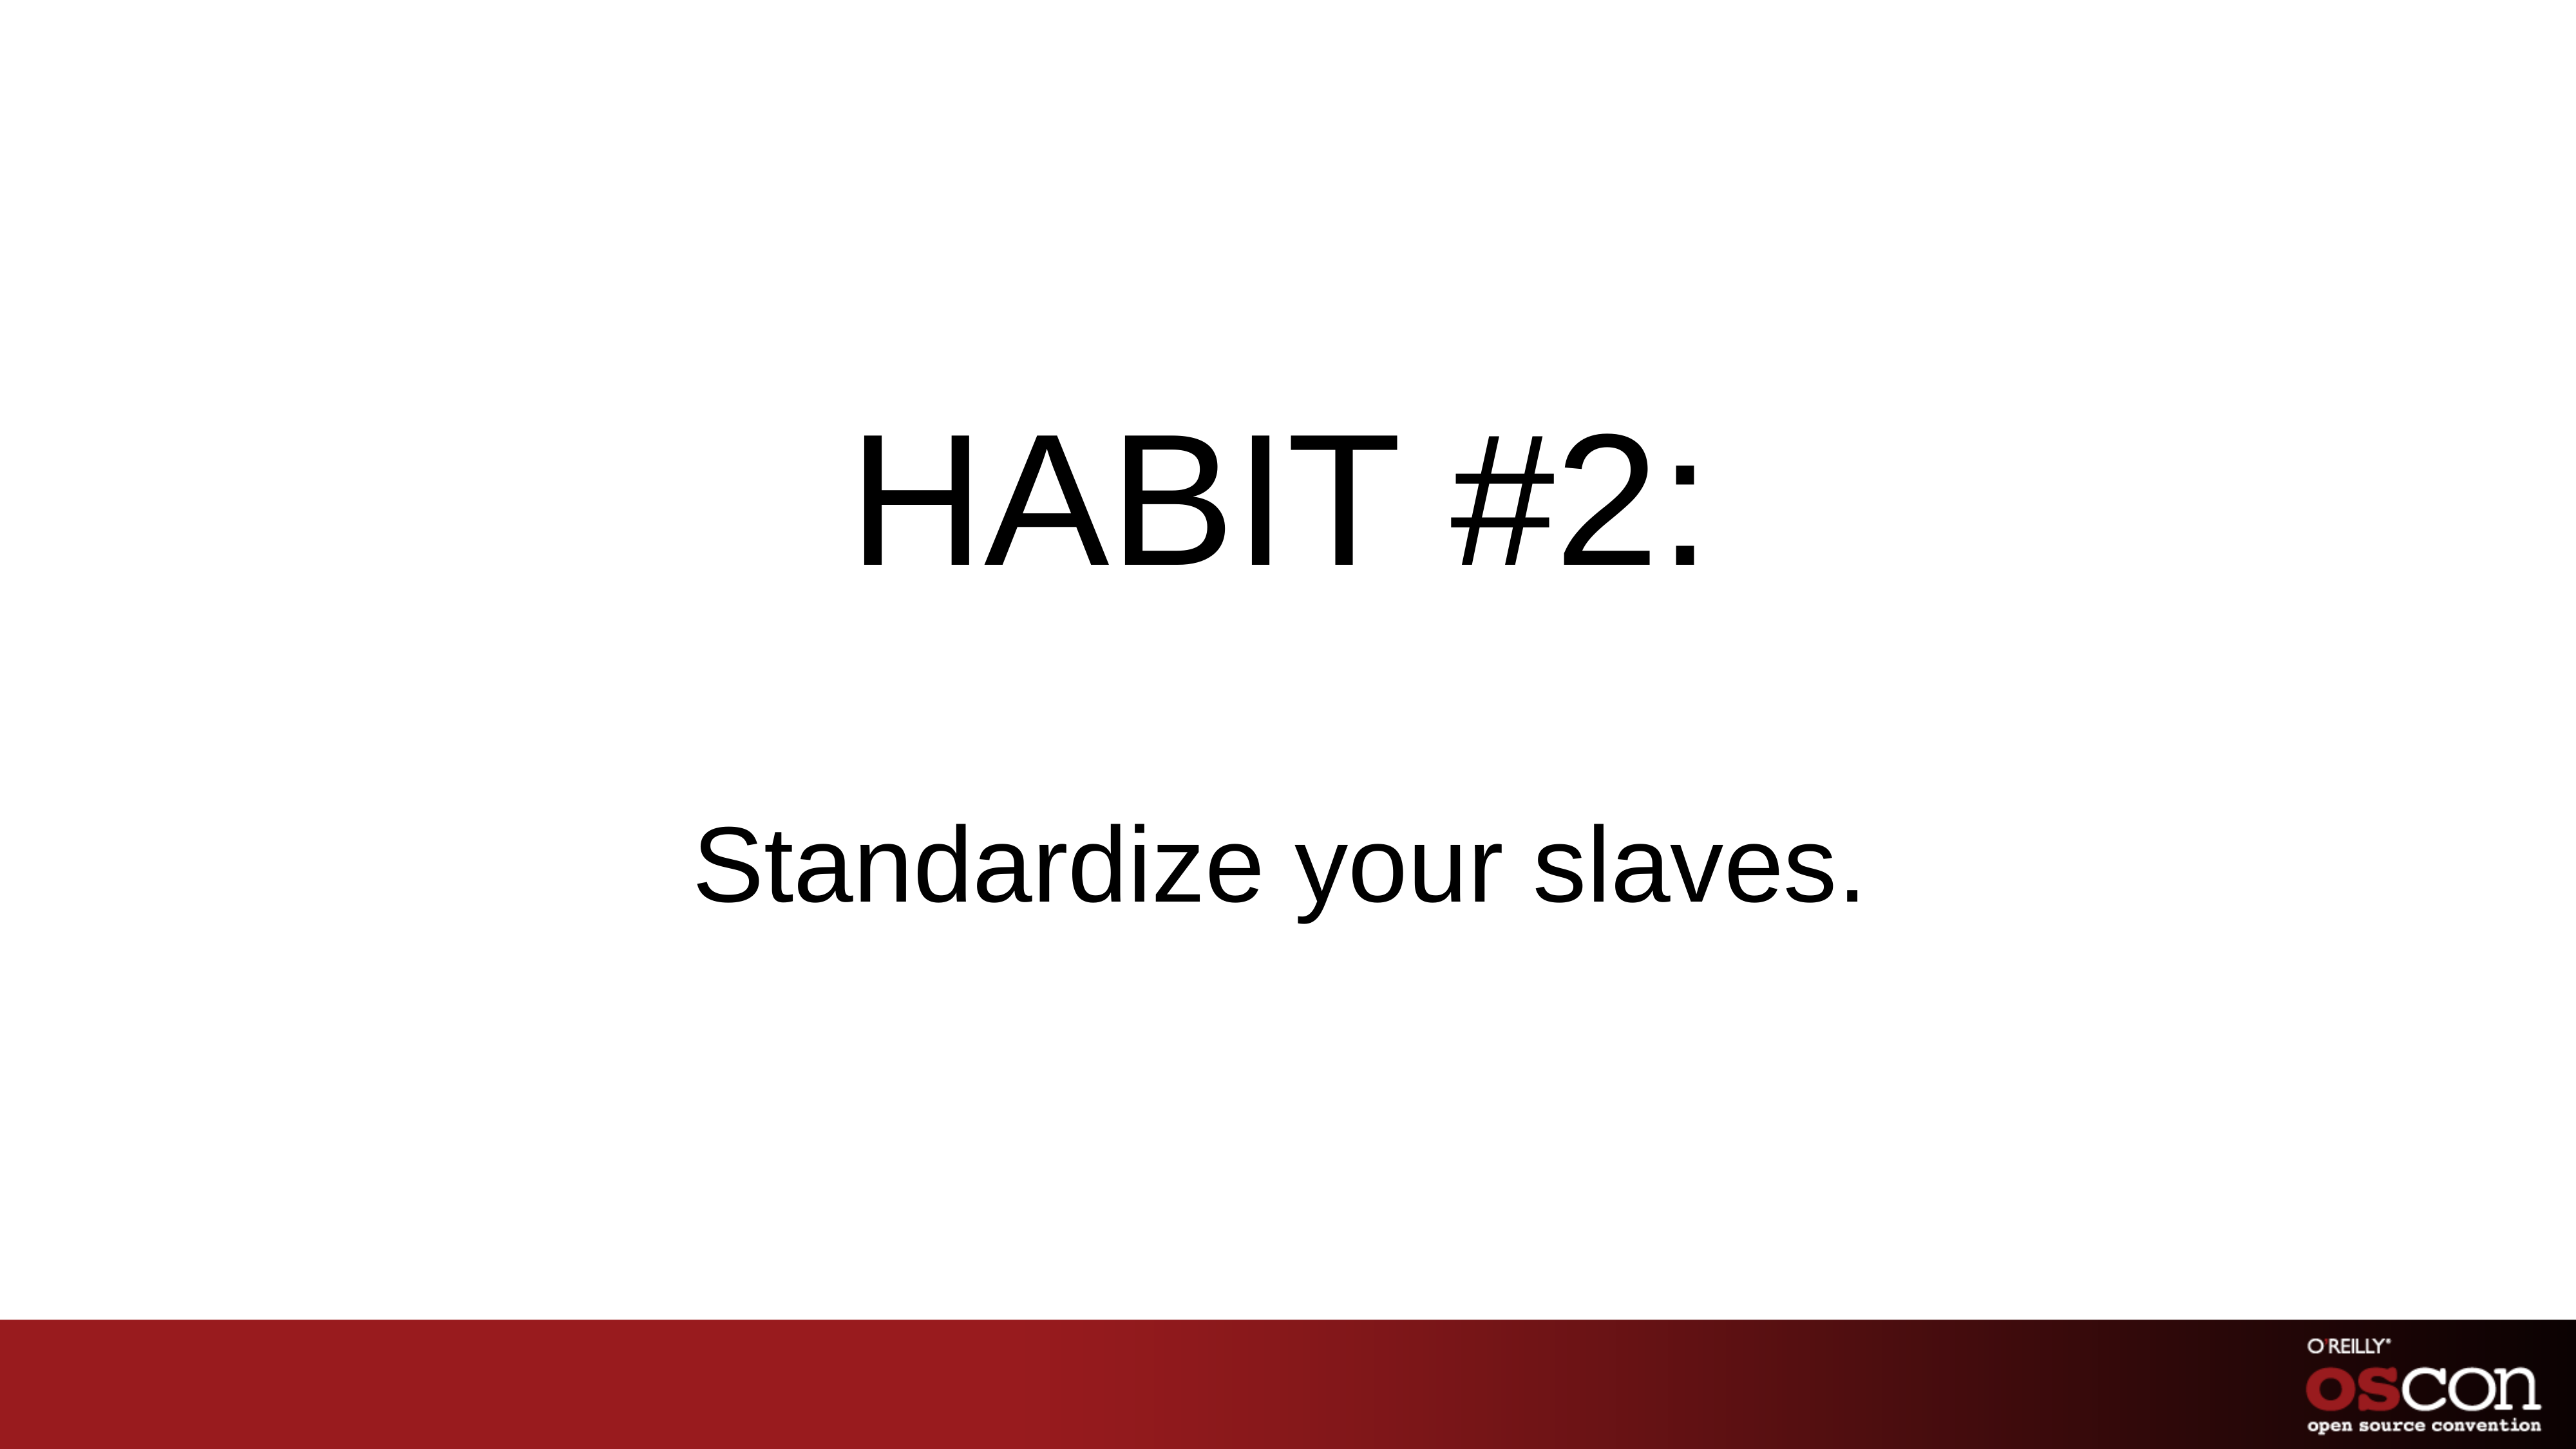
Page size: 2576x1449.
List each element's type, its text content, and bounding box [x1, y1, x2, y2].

picture [0, 0, 2576, 1449]
subtitle HABIT #2: Standardize your slaves. [48, 17, 2514, 1449]
